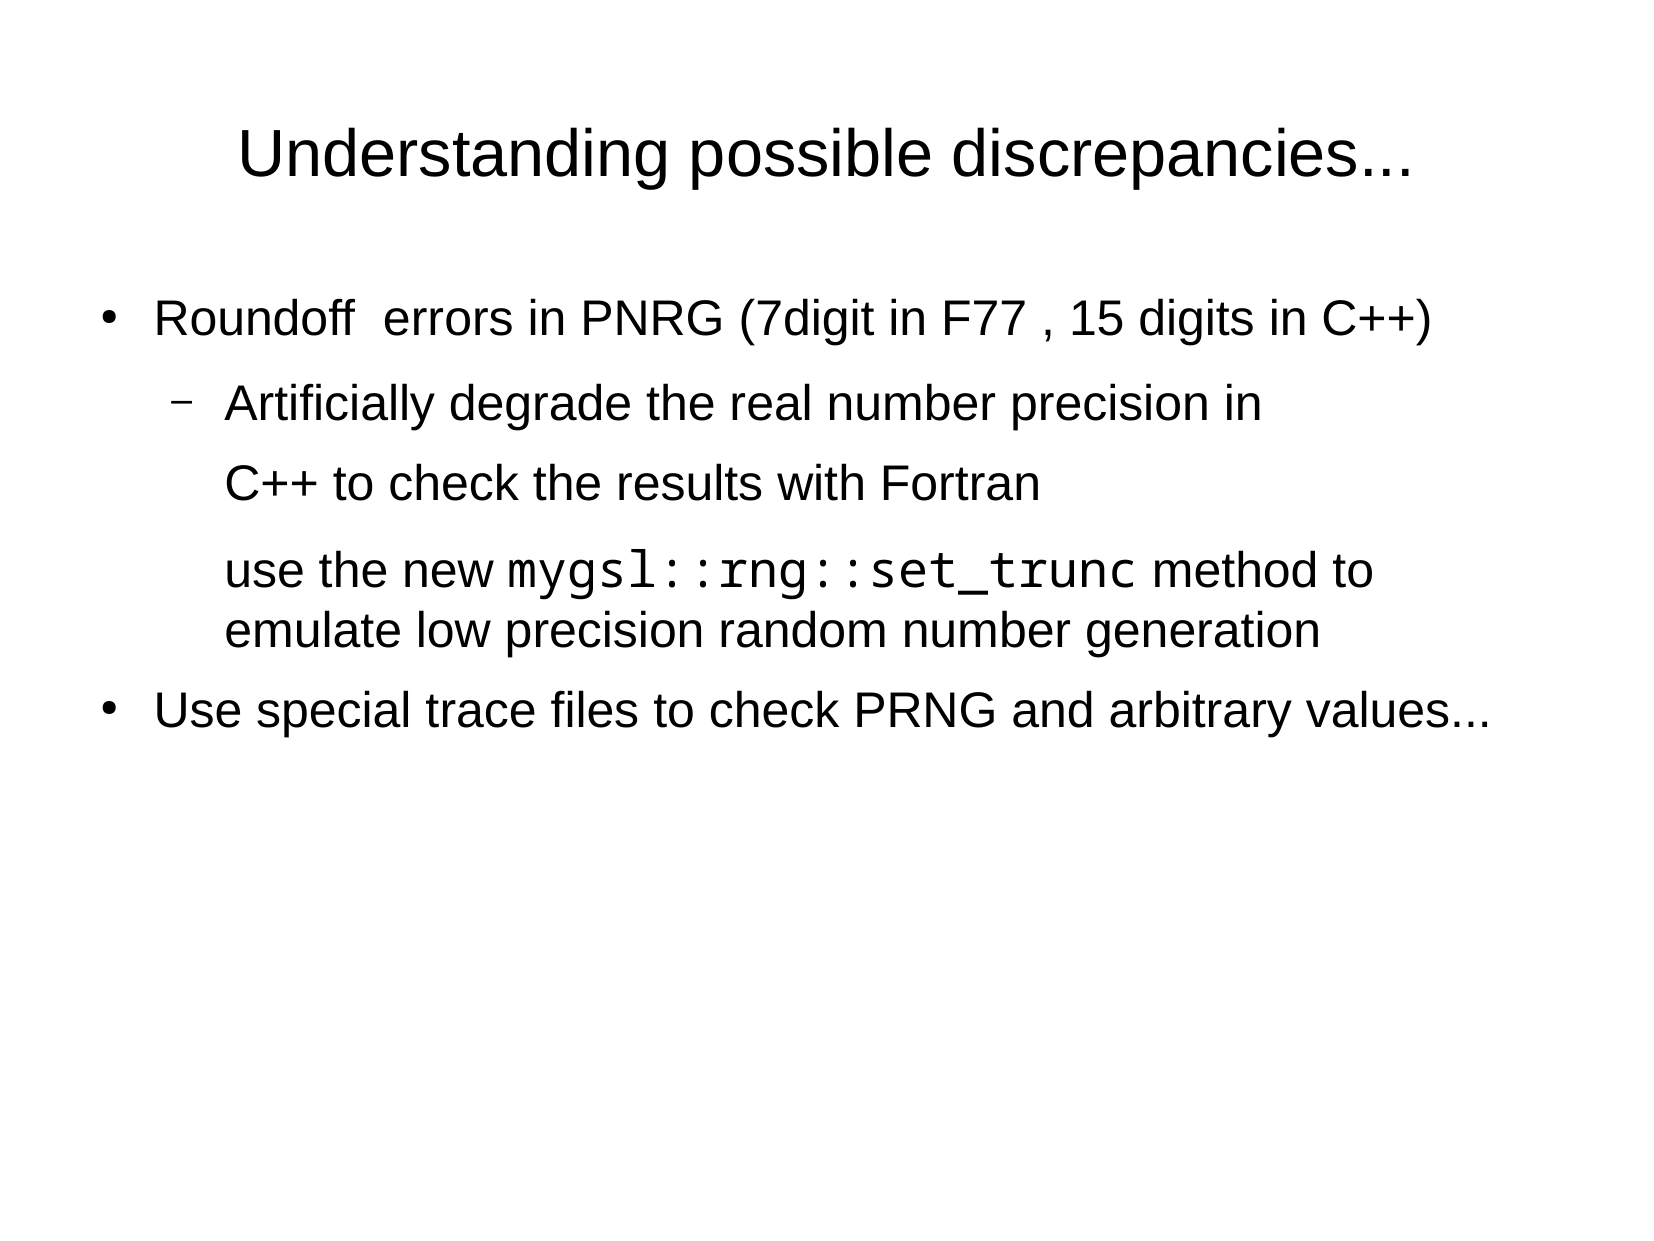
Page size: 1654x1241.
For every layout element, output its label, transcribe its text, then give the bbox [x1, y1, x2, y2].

title Understanding possible discrepancies... [82, 49, 1571, 257]
list Roundoff errors in PNRG (7digit in F77 , 15 digits in C++) Artificially degrade the real number precision in C++ to check the results with Fortran use the new mygsl::rng::set_trunc method to emulate low precision random number generation Use special trace files to check PRNG and arbitrary values... [82, 290, 1538, 1010]
